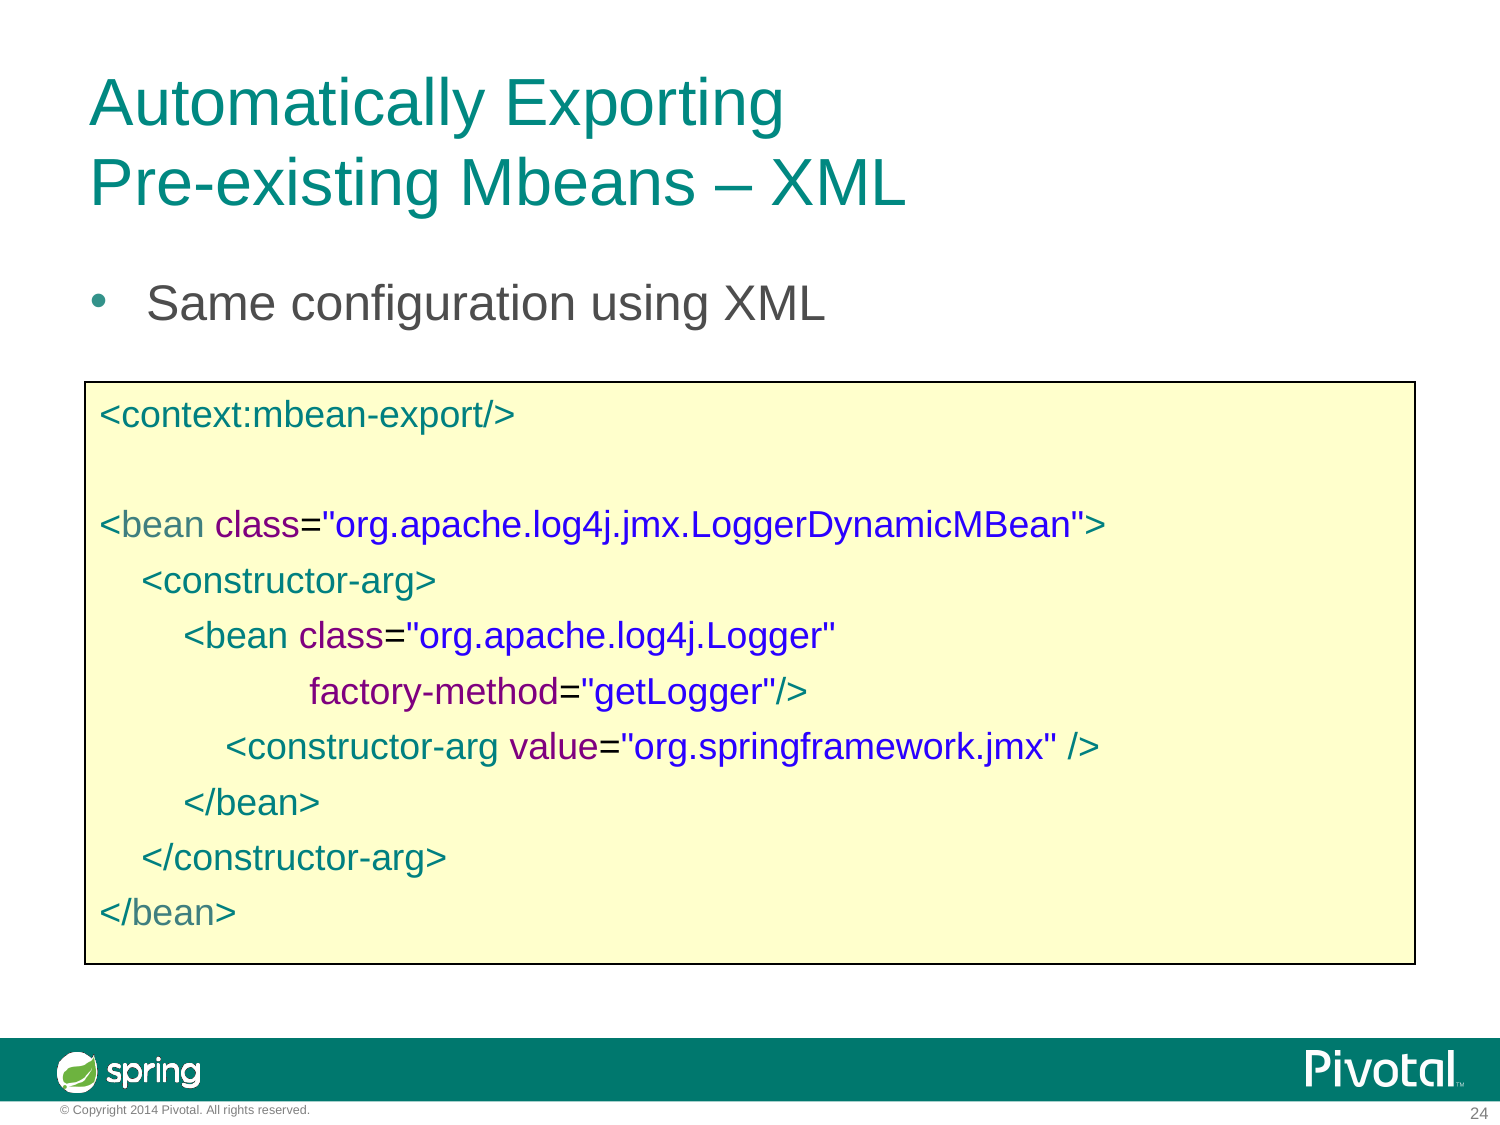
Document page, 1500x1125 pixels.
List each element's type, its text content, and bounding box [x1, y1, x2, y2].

picture [32, 1041, 210, 1103]
title Automatically Exporting Pre-existing Mbeans – XML [75, 45, 1426, 233]
picture [1306, 1050, 1464, 1087]
text_box <context:mbean-export/> <bean class="org.apache.log4j.jmx.LoggerDynamicMBean"> <constructor-arg> <bean class="org.apache.log4j.Logger" factory-method="getLogger"/> <constructor-arg value="org.springframework.jmx" /> </bean> </constructor-arg> </bean> [84, 382, 1416, 964]
list Same configuration using XML [75, 262, 1426, 1005]
